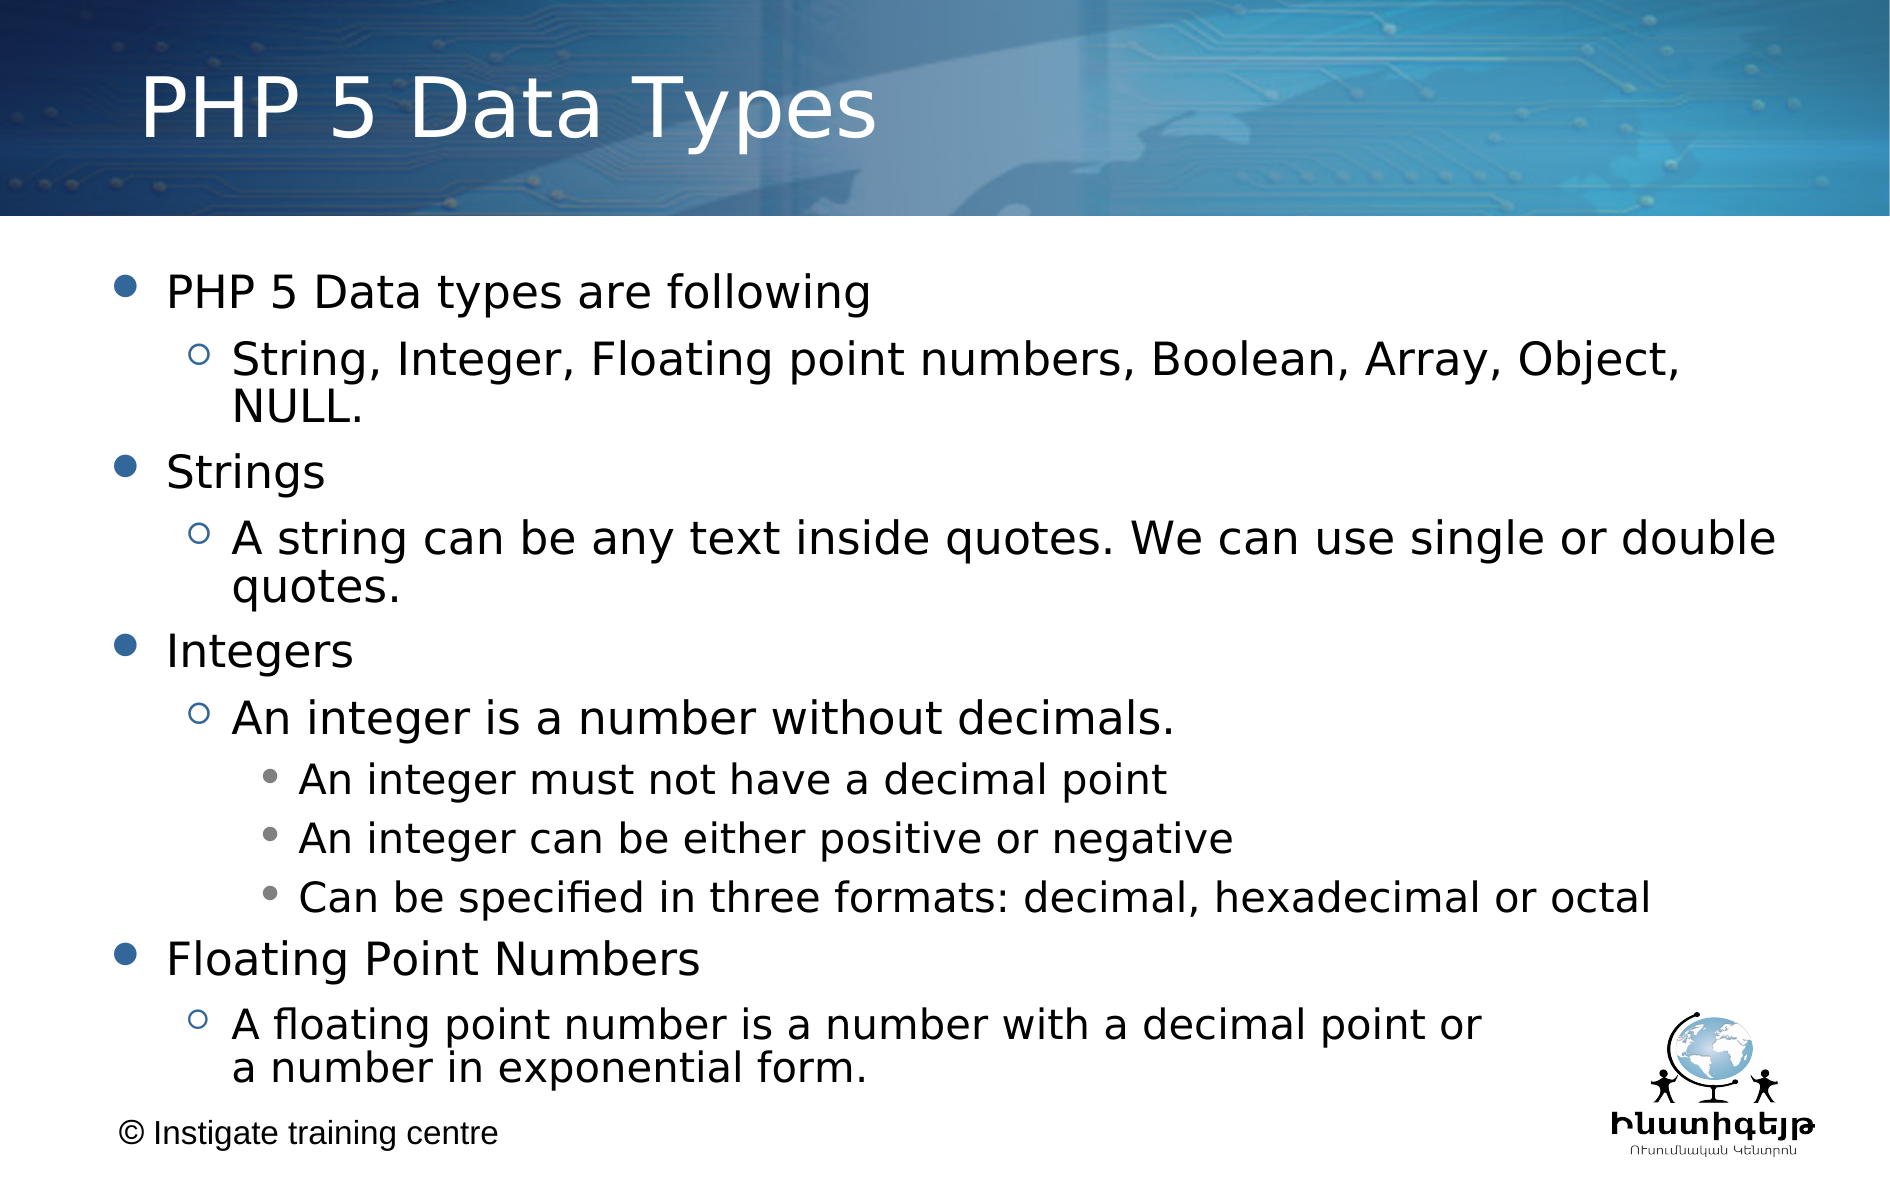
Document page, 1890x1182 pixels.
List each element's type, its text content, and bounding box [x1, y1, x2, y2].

list PHP 5 Data types are following String, Integer, Floating point numbers, Boolean, Array, Object, NULL. Strings A string can be any text inside quotes. We can use single or double quotes. Integers An integer is a number without decimals. An integer must not have a decimal point An integer can be either positive or negative Can be specified in three formats: decimal, hexadecimal or octal Floating Point Numbers A floating point number is a number with a decimal point or a number in exponential form. [110, 270, 1801, 297]
picture [1612, 1012, 1815, 1157]
text_box PHP 5 Data Types [138, 82, 1801, 91]
picture [0, 0, 1890, 216]
